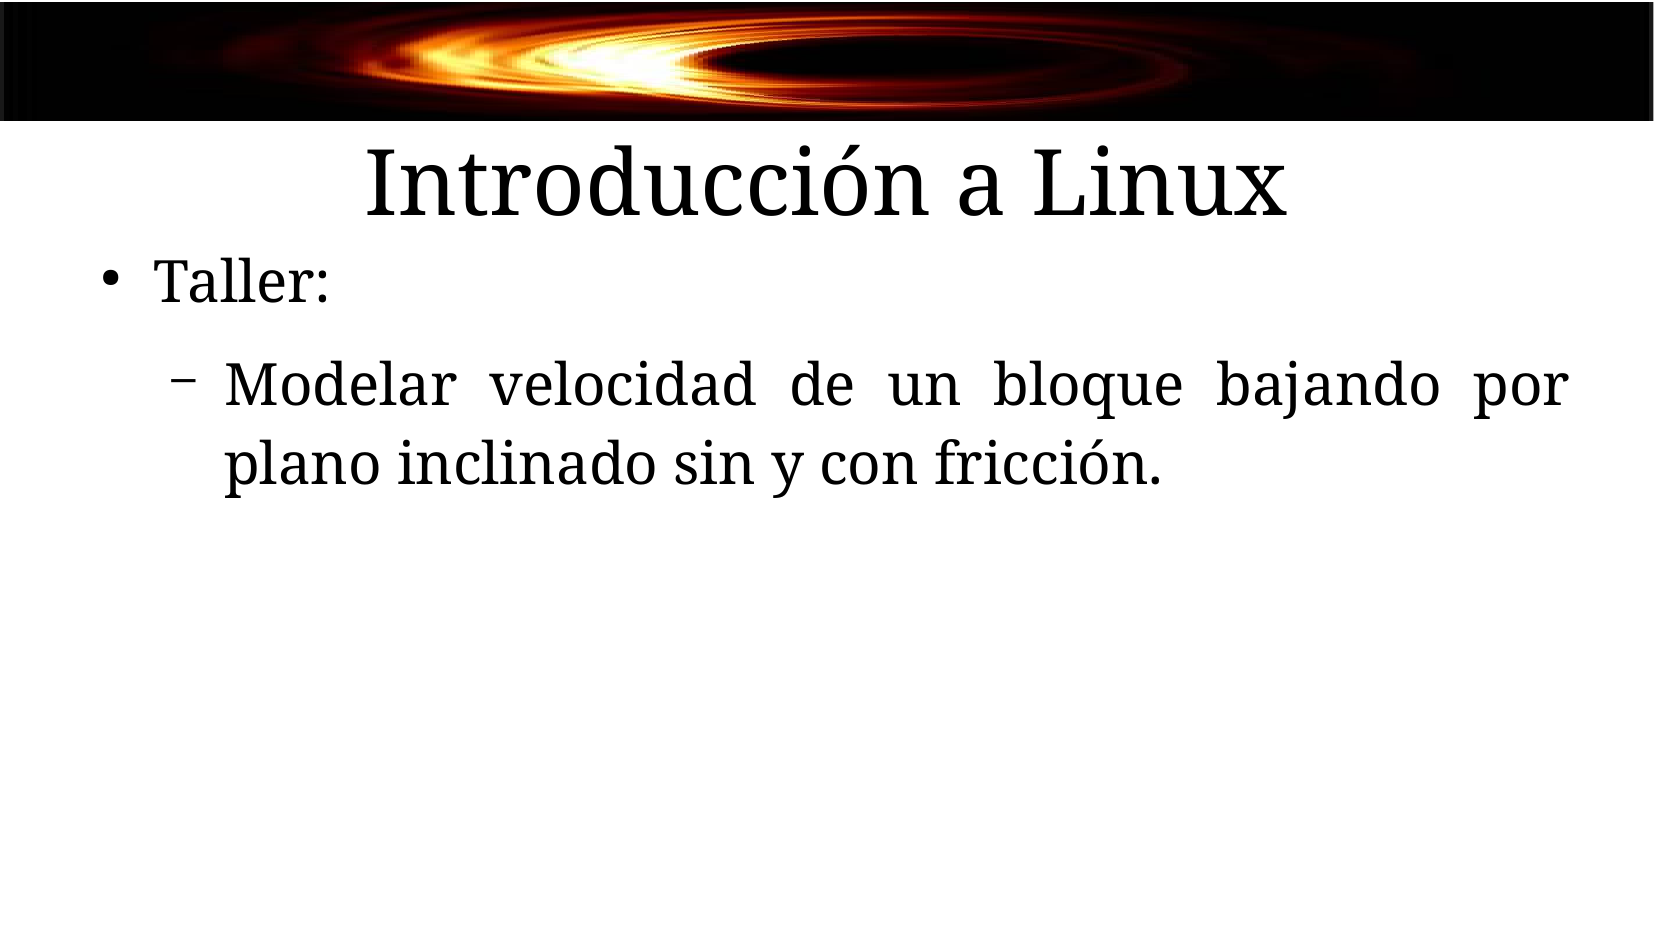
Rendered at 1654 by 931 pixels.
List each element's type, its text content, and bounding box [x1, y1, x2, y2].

picture [0, 2, 1654, 121]
title Introducción a Linux [82, 121, 1571, 240]
list Taller: Modelar velocidad de un bloque bajando por plano inclinado sin y con fricción. [82, 240, 1571, 886]
